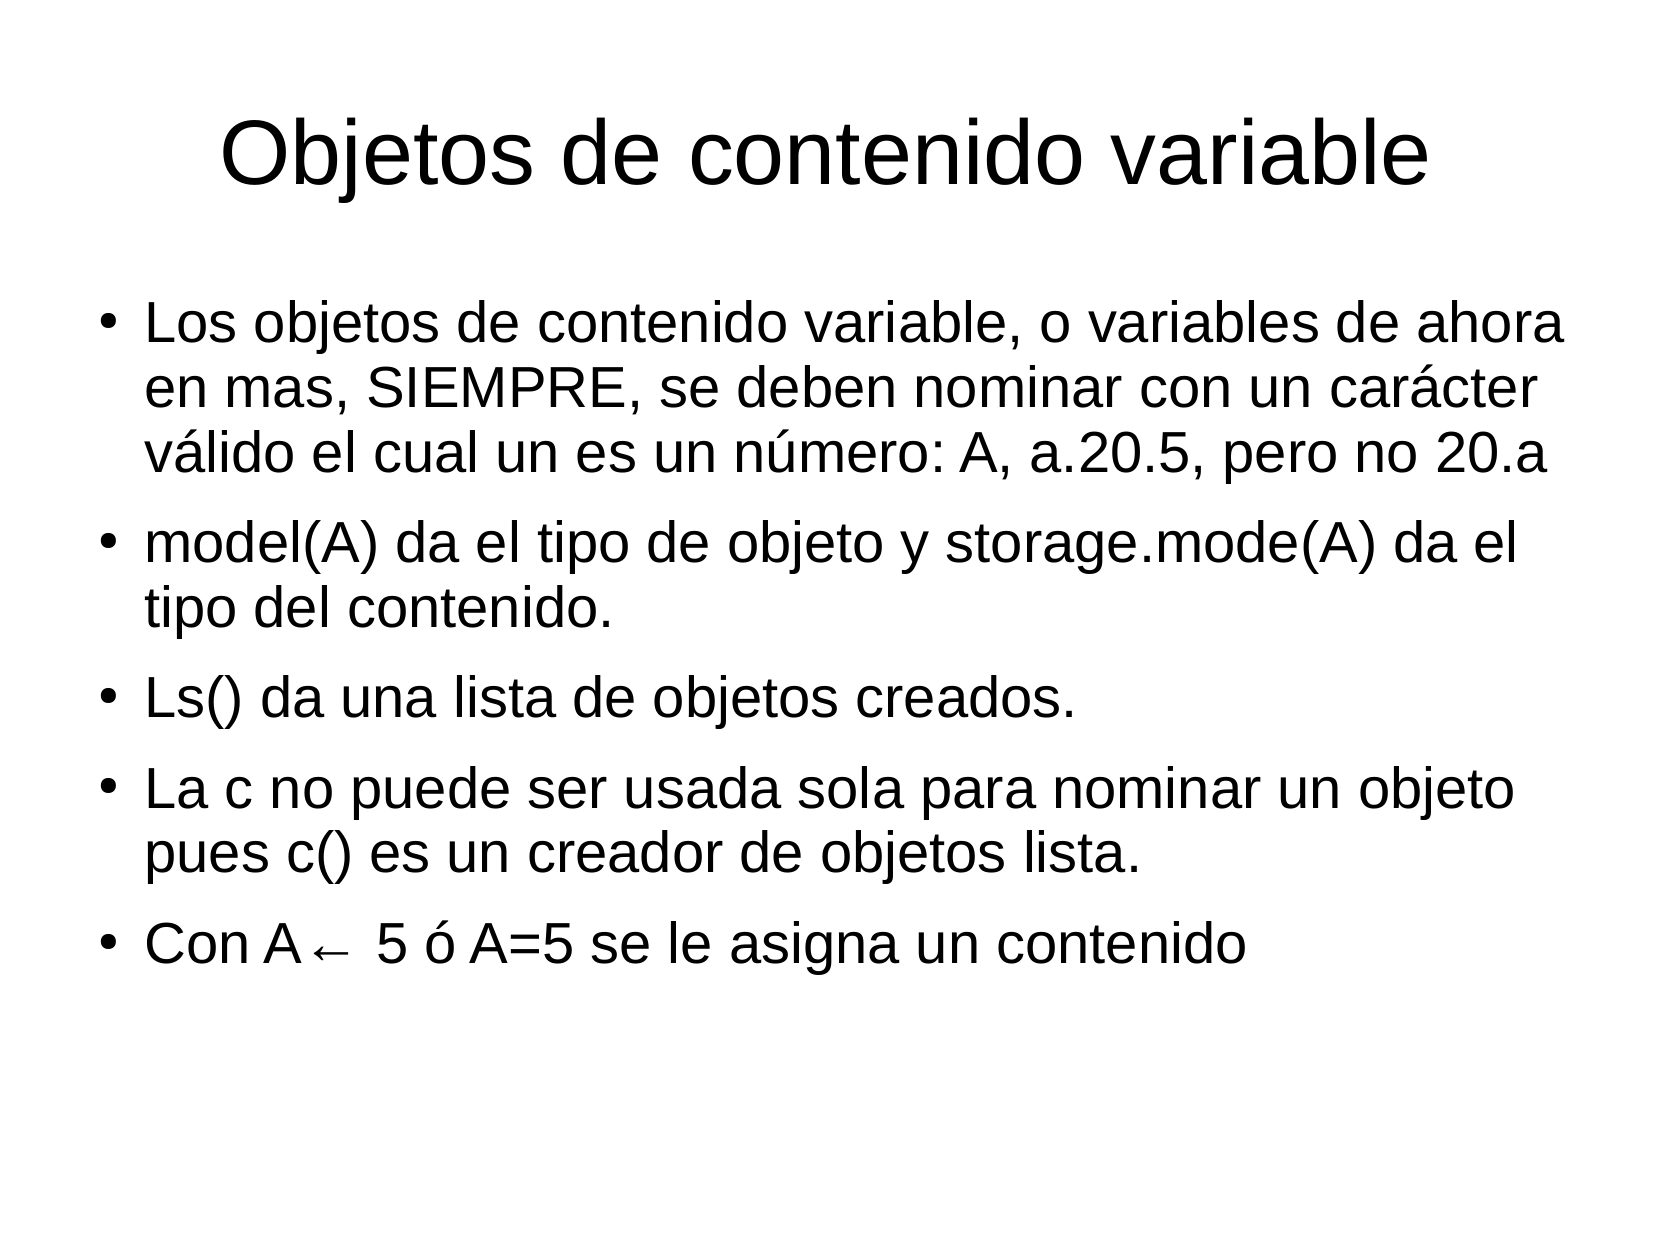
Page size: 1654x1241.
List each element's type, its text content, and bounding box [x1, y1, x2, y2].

title Objetos de contenido variable [82, 49, 1571, 257]
list Los objetos de contenido variable, o variables de ahora en mas, SIEMPRE, se deben nominar con un carácter válido el cual un es un número: A, a.20.5, pero no 20.a model(A) da el tipo de objeto y storage.mode(A) da el tipo del contenido. Ls() da una lista de objetos creados. La c no puede ser usada sola para nominar un objeto pues c() es un creador de objetos lista. Con A← 5 ó A=5 se le asigna un contenido [82, 290, 1571, 1010]
